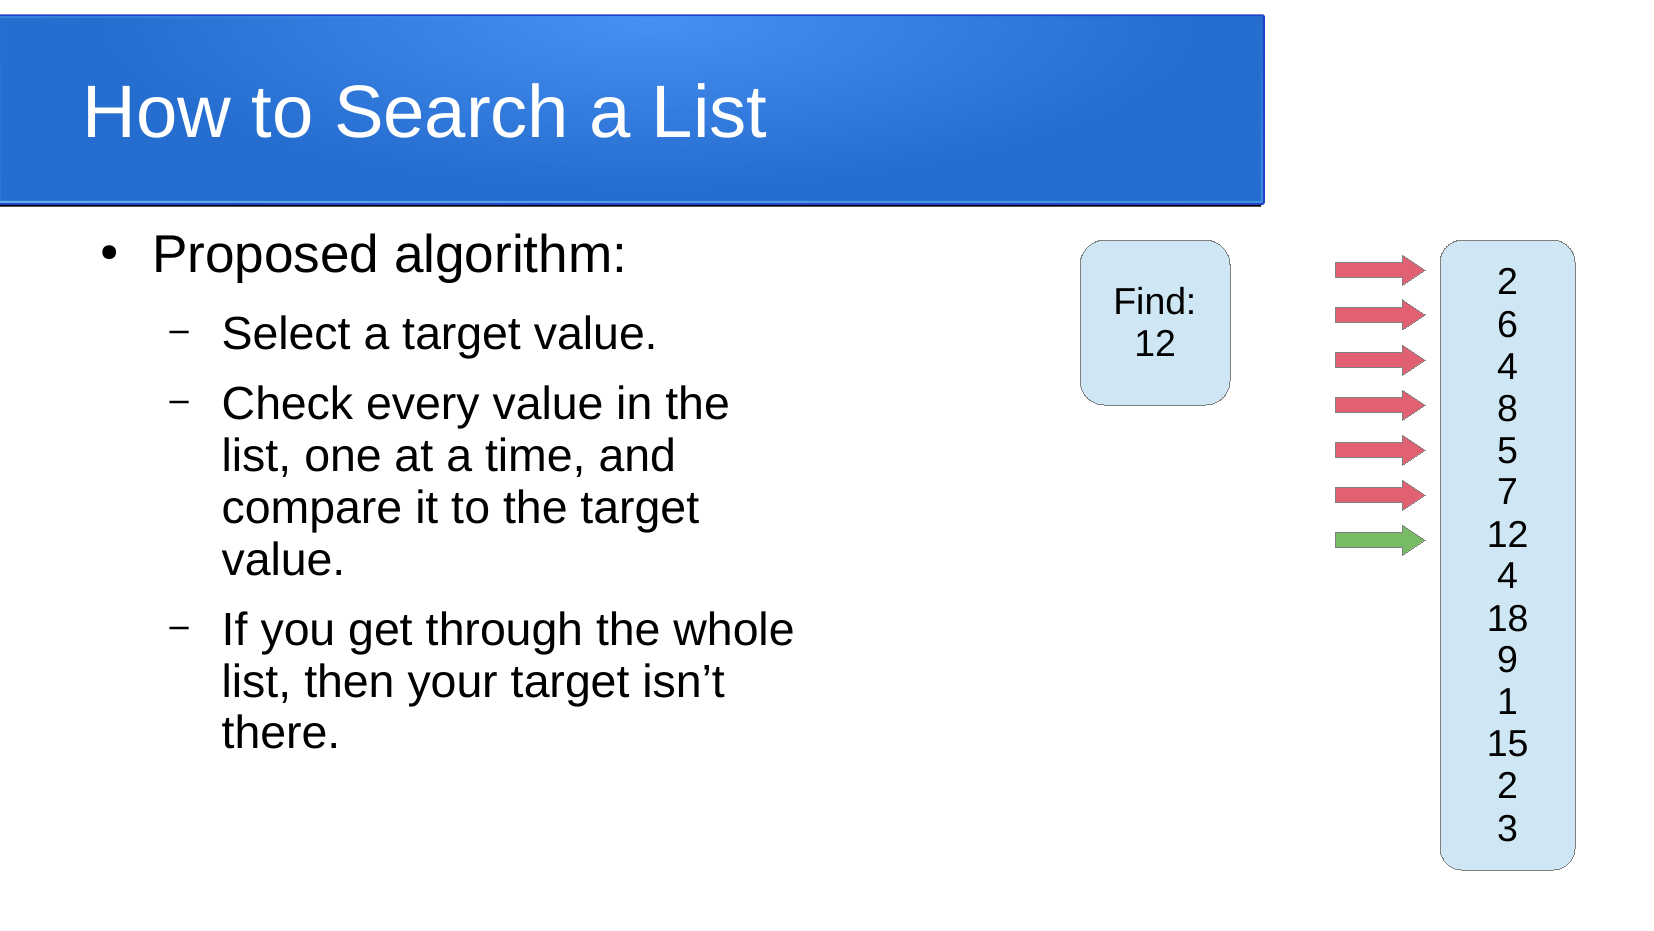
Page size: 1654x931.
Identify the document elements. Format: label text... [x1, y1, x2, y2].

title How to Search a List [82, 35, 1235, 189]
text_box [1335, 299, 1426, 330]
text_box [1335, 345, 1426, 376]
text_box [1335, 480, 1426, 511]
text_box [1335, 255, 1426, 286]
text_box [1335, 525, 1426, 556]
text_box 2 6 4 8 5 7 12 4 18 9 1 15 2 3 [1440, 240, 1576, 871]
text_box [1335, 390, 1426, 421]
text_box Find: 12 [1080, 240, 1231, 406]
text_box [1335, 435, 1426, 466]
list Proposed algorithm: Select a target value. Check every value in the list, one at a time, and compare it to the target value. If you get through the whole list, then your target isn’t there. [82, 224, 809, 764]
